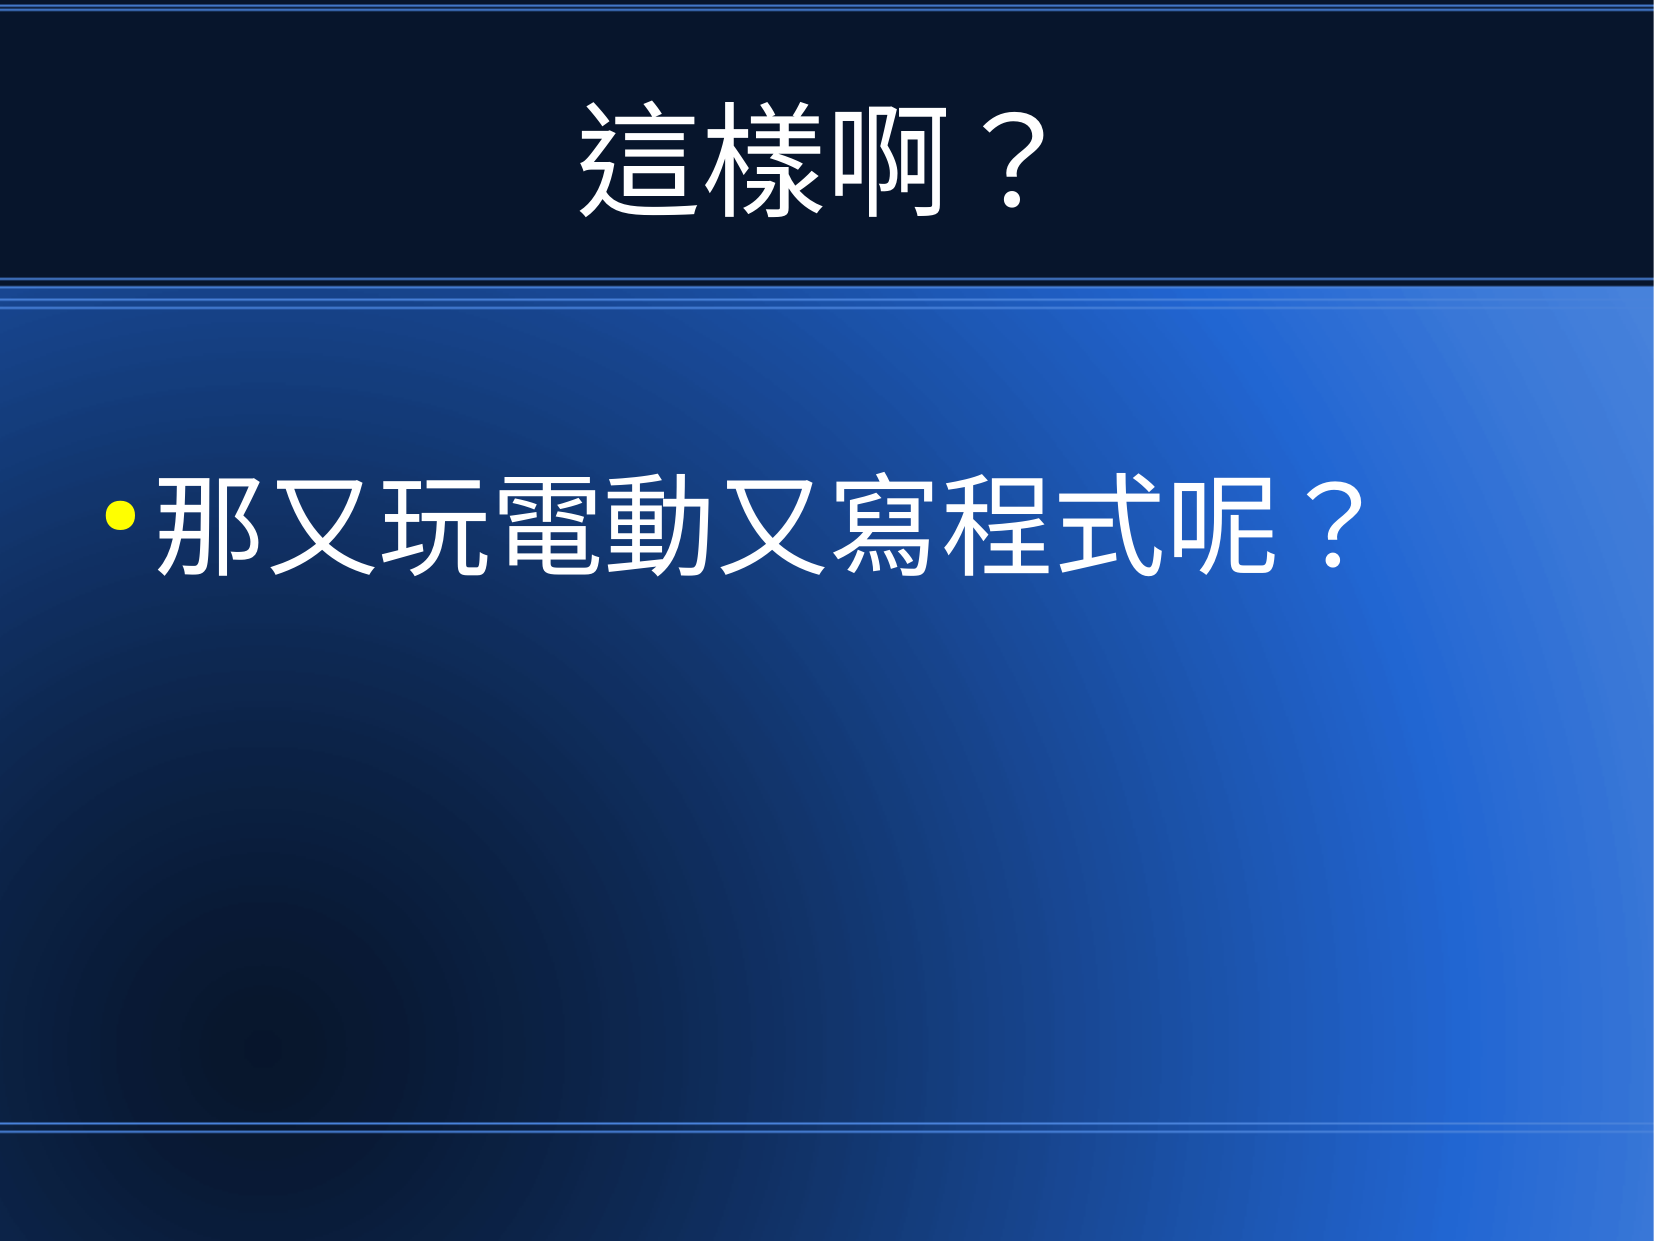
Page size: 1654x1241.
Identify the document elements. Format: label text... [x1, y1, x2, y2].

title 這樣啊？ [82, 49, 1571, 257]
picture [0, 0, 1654, 1241]
list 那又玩電動又寫程式呢？ [82, 355, 1571, 1241]
